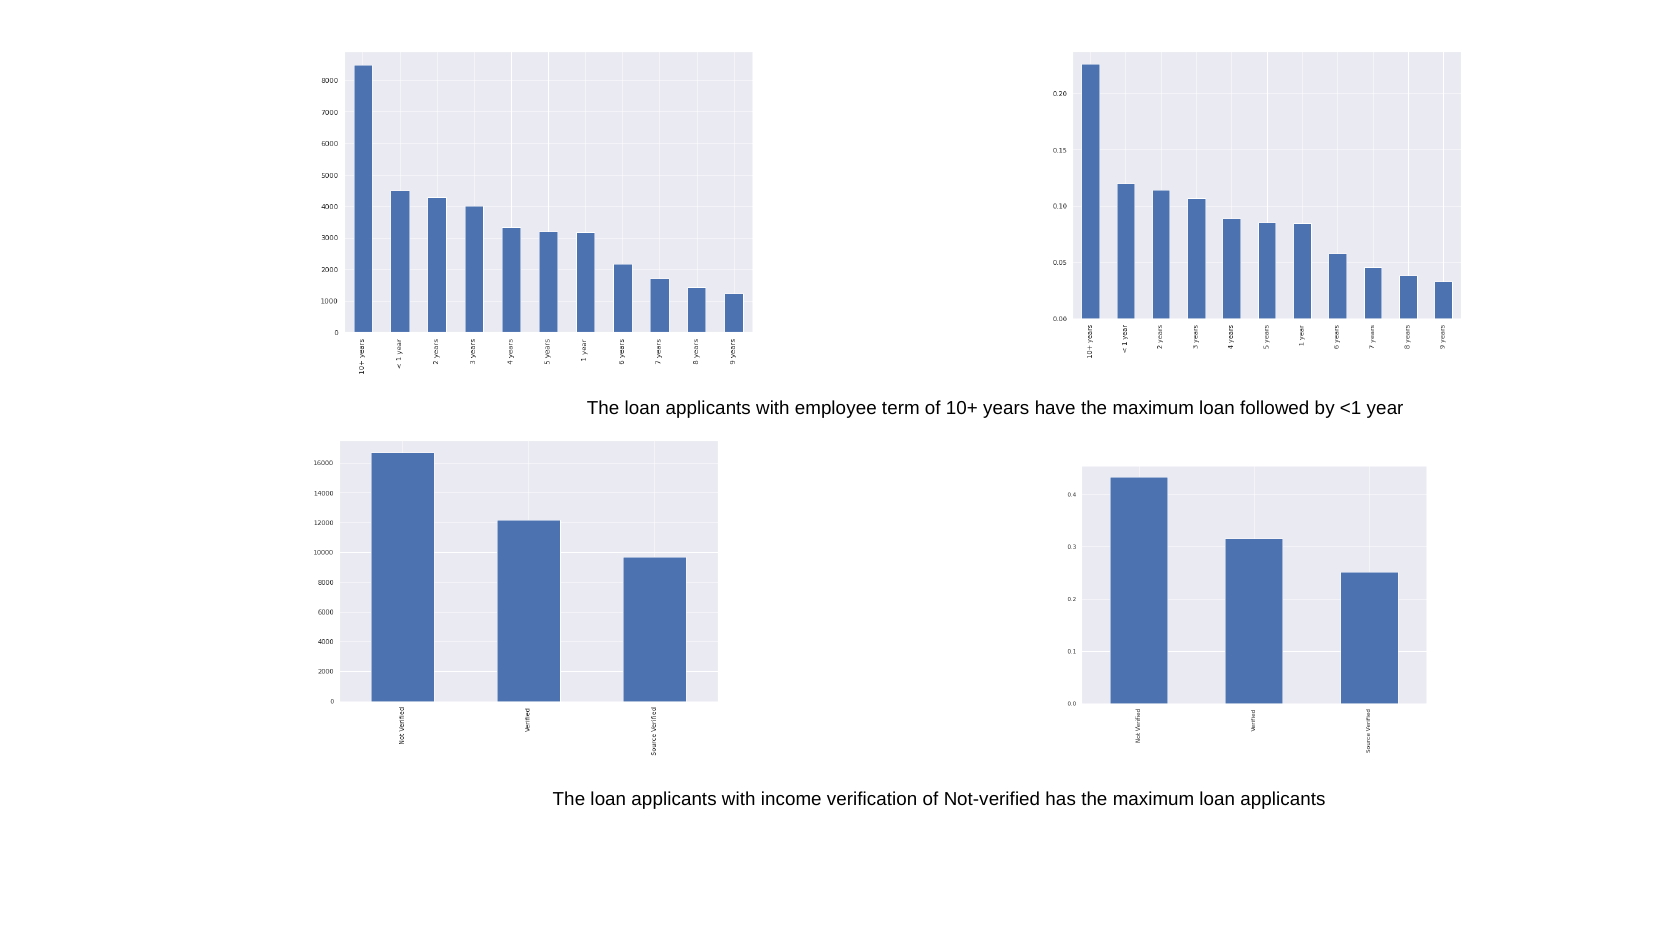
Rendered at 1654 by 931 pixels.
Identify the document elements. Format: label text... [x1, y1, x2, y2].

picture [309, 436, 721, 759]
text_box The loan applicants with employee term of 10+ years have the maximum loan followed by <1 year [572, 389, 1654, 447]
text_box The loan applicants with income verification of Not-verified has the maximum loan applicants [537, 780, 1367, 838]
picture [316, 47, 756, 378]
picture [1048, 47, 1465, 362]
picture [1063, 462, 1430, 756]
